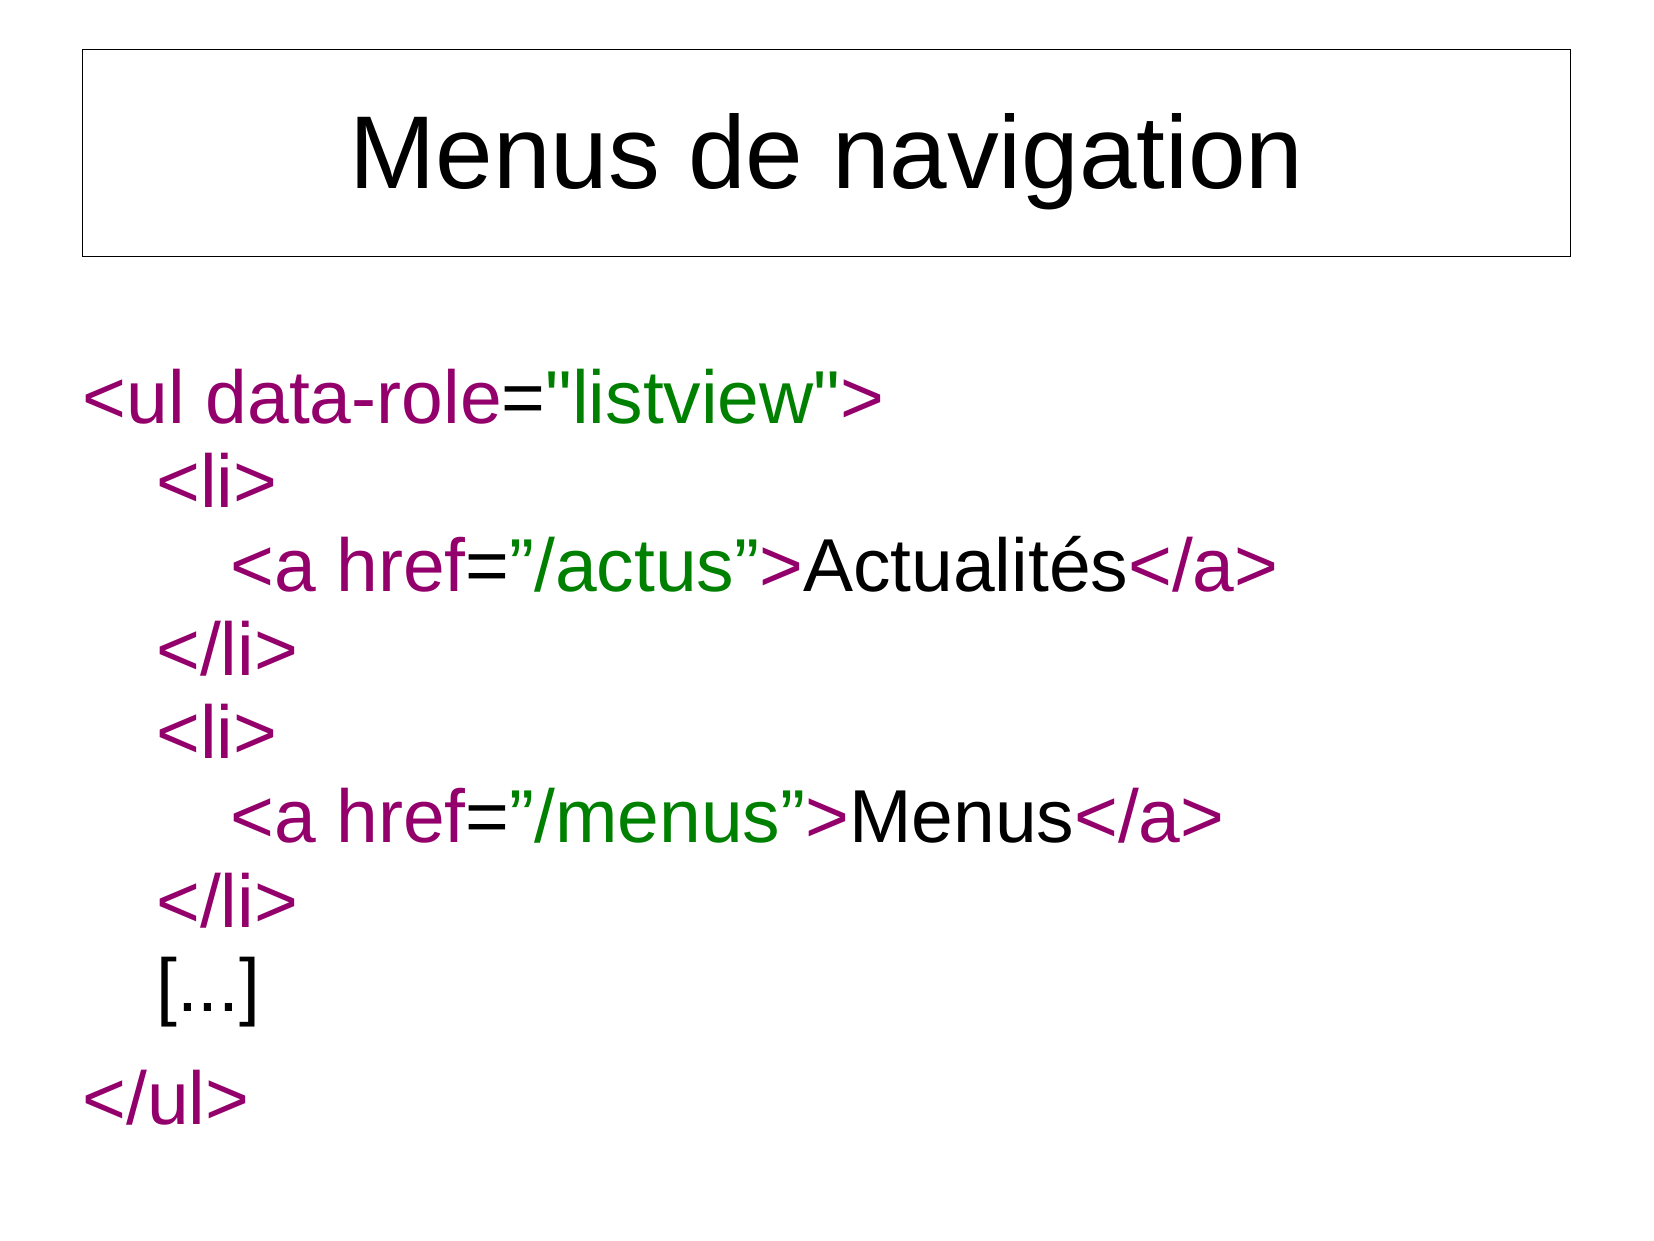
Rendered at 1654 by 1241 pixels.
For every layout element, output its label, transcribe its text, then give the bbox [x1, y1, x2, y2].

title Menus de navigation [82, 49, 1571, 257]
list <ul data-role="listview"> <li> <a href=”/actus”>Actualités</a> </li> <li> <a href=”/menus”>Menus</a> </li> [...] </ul> [82, 355, 1571, 1174]
